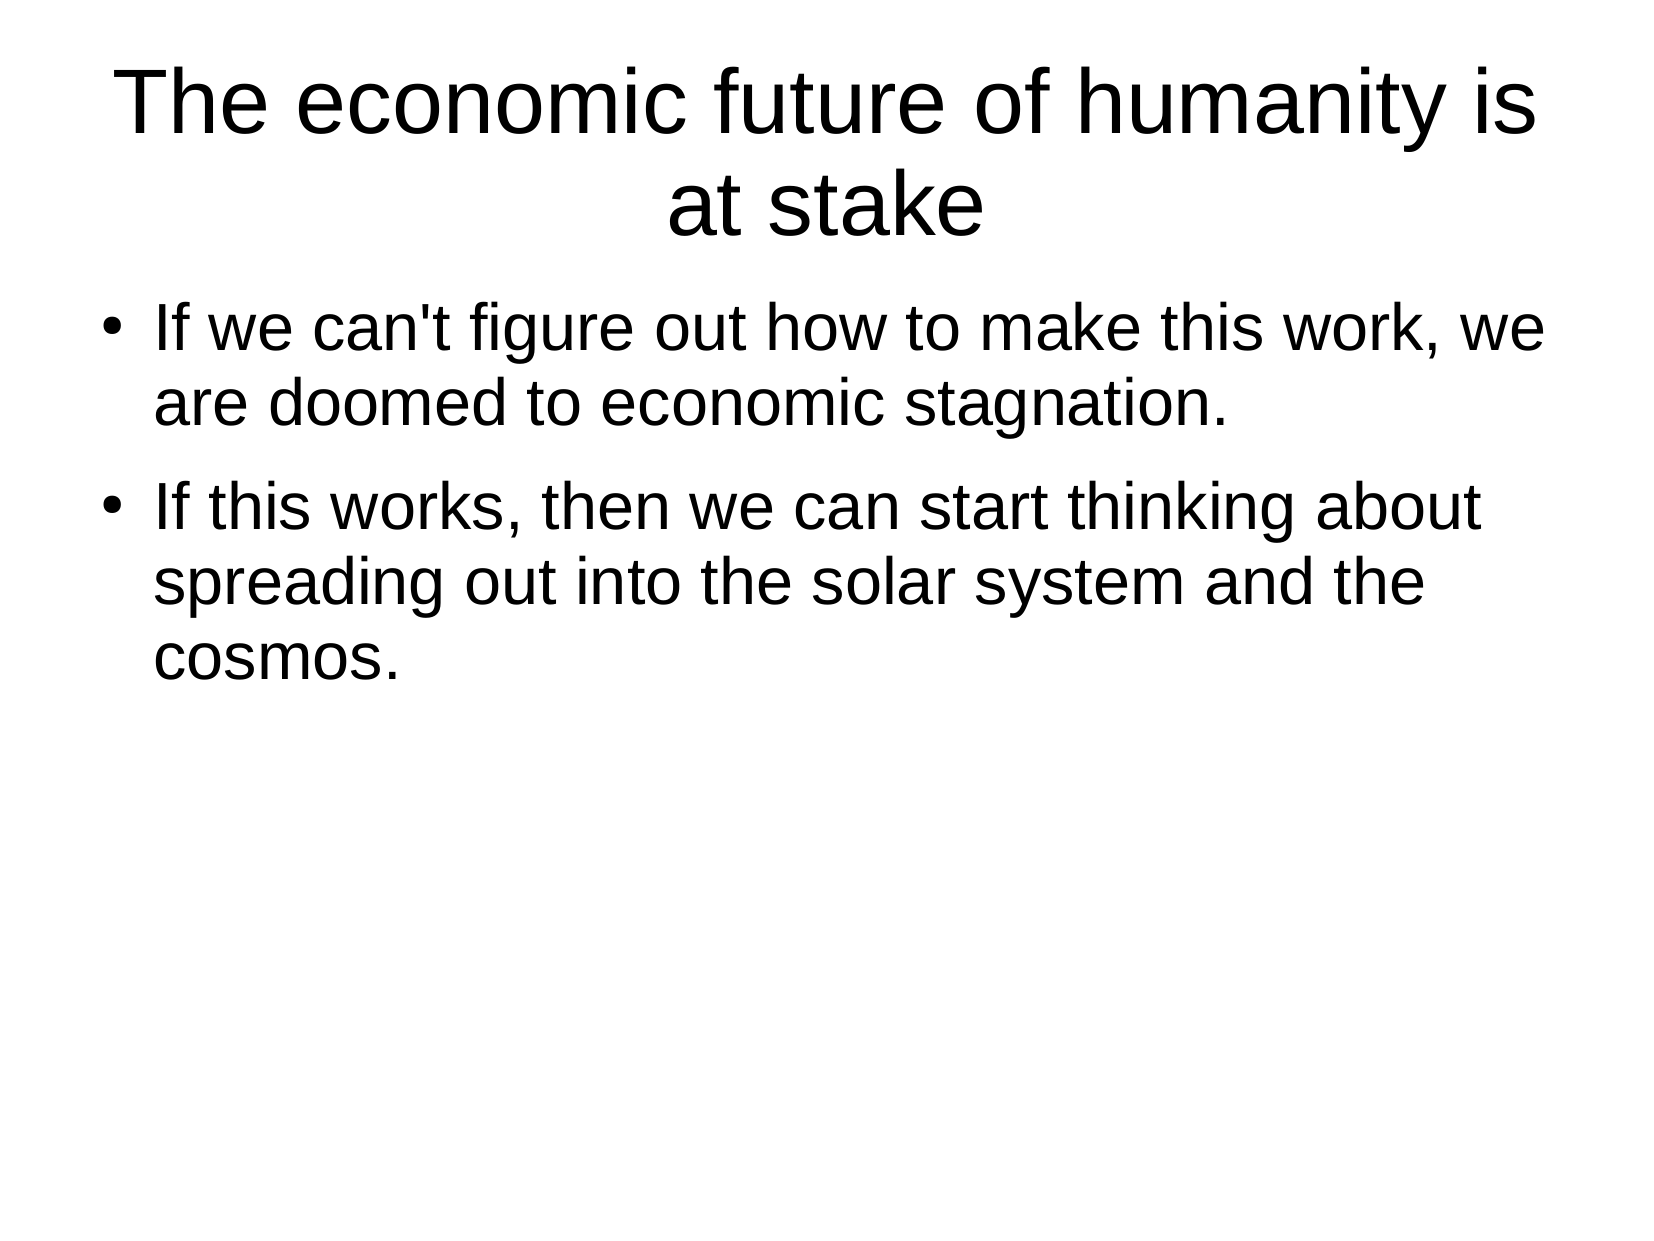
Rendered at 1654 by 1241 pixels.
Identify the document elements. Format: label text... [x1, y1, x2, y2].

title The economic future of humanity is at stake [82, 49, 1571, 257]
list If we can't figure out how to make this work, we are doomed to economic stagnation. If this works, then we can start thinking about spreading out into the solar system and the cosmos. [82, 290, 1571, 1010]
